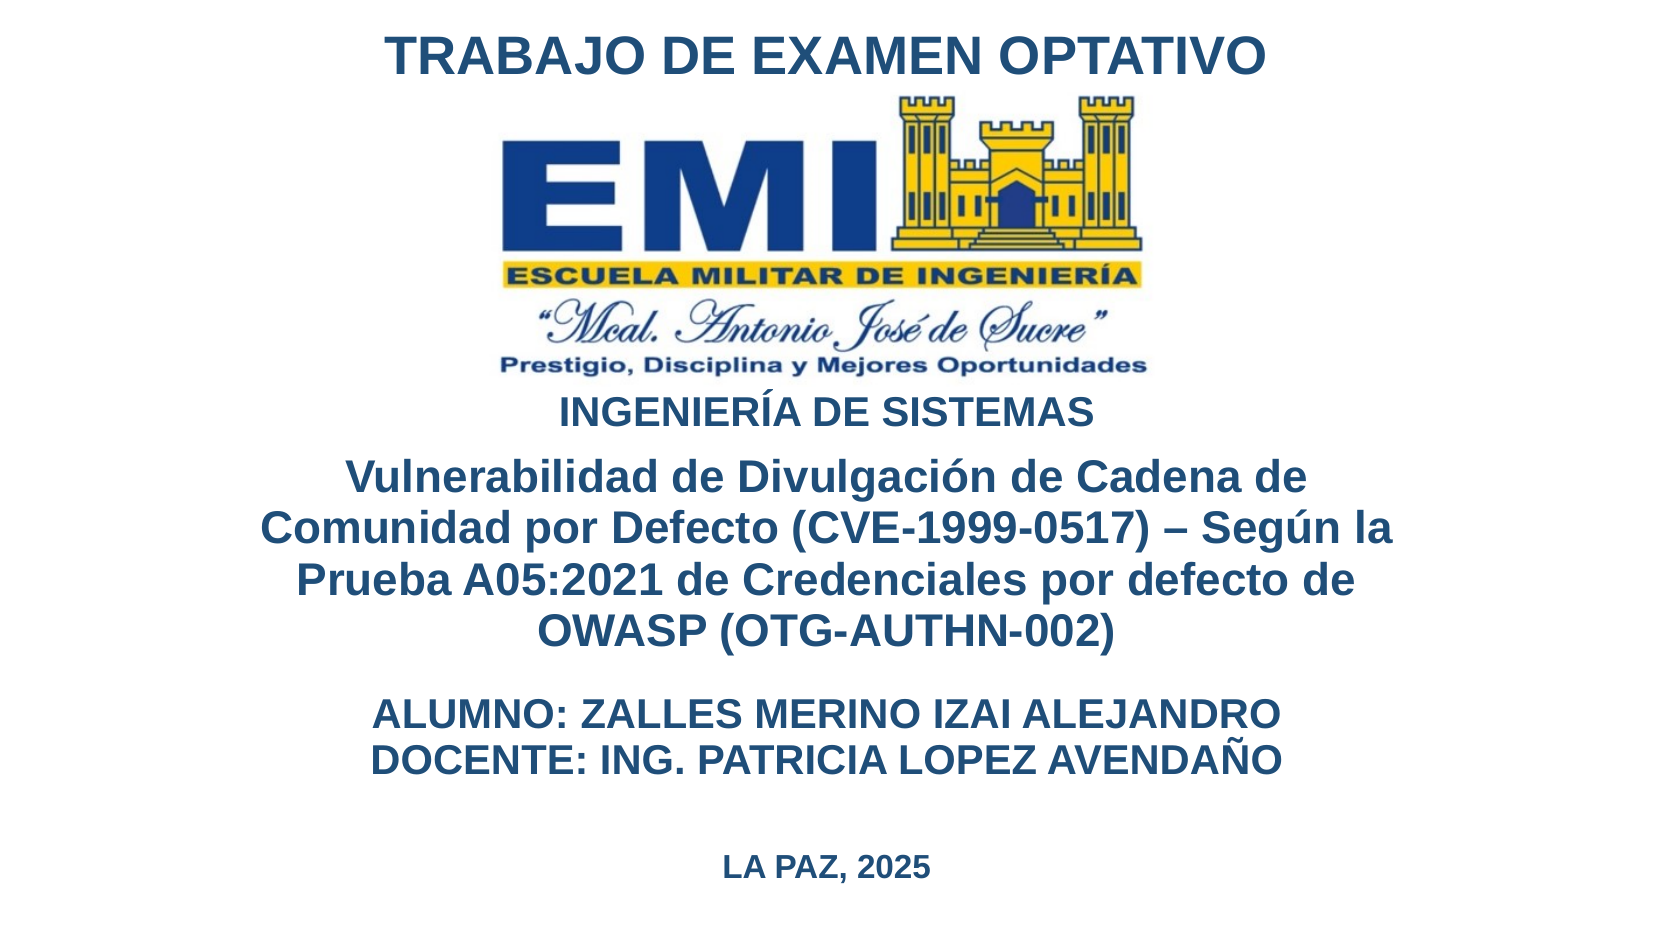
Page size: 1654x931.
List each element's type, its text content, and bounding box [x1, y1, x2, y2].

title Vulnerabilidad de Divulgación de Cadena de Comunidad por Defecto (CVE-1999-0517) – Según la Prueba A05:2021 de Credenciales por defecto de OWASP (OTG-AUTHN-002) [82, 451, 1571, 657]
title LA PAZ, 2025 [82, 846, 1572, 888]
title ALUMNO: ZALLES MERINO IZAI ALEJANDRO DOCENTE: ING. PATRICIA LOPEZ AVENDAÑO [82, 690, 1571, 784]
title INGENIERÍA DE SISTEMAS [82, 388, 1571, 436]
title TRABAJO DE EXAMEN OPTATIVO [82, 25, 1571, 87]
picture [487, 79, 1166, 387]
